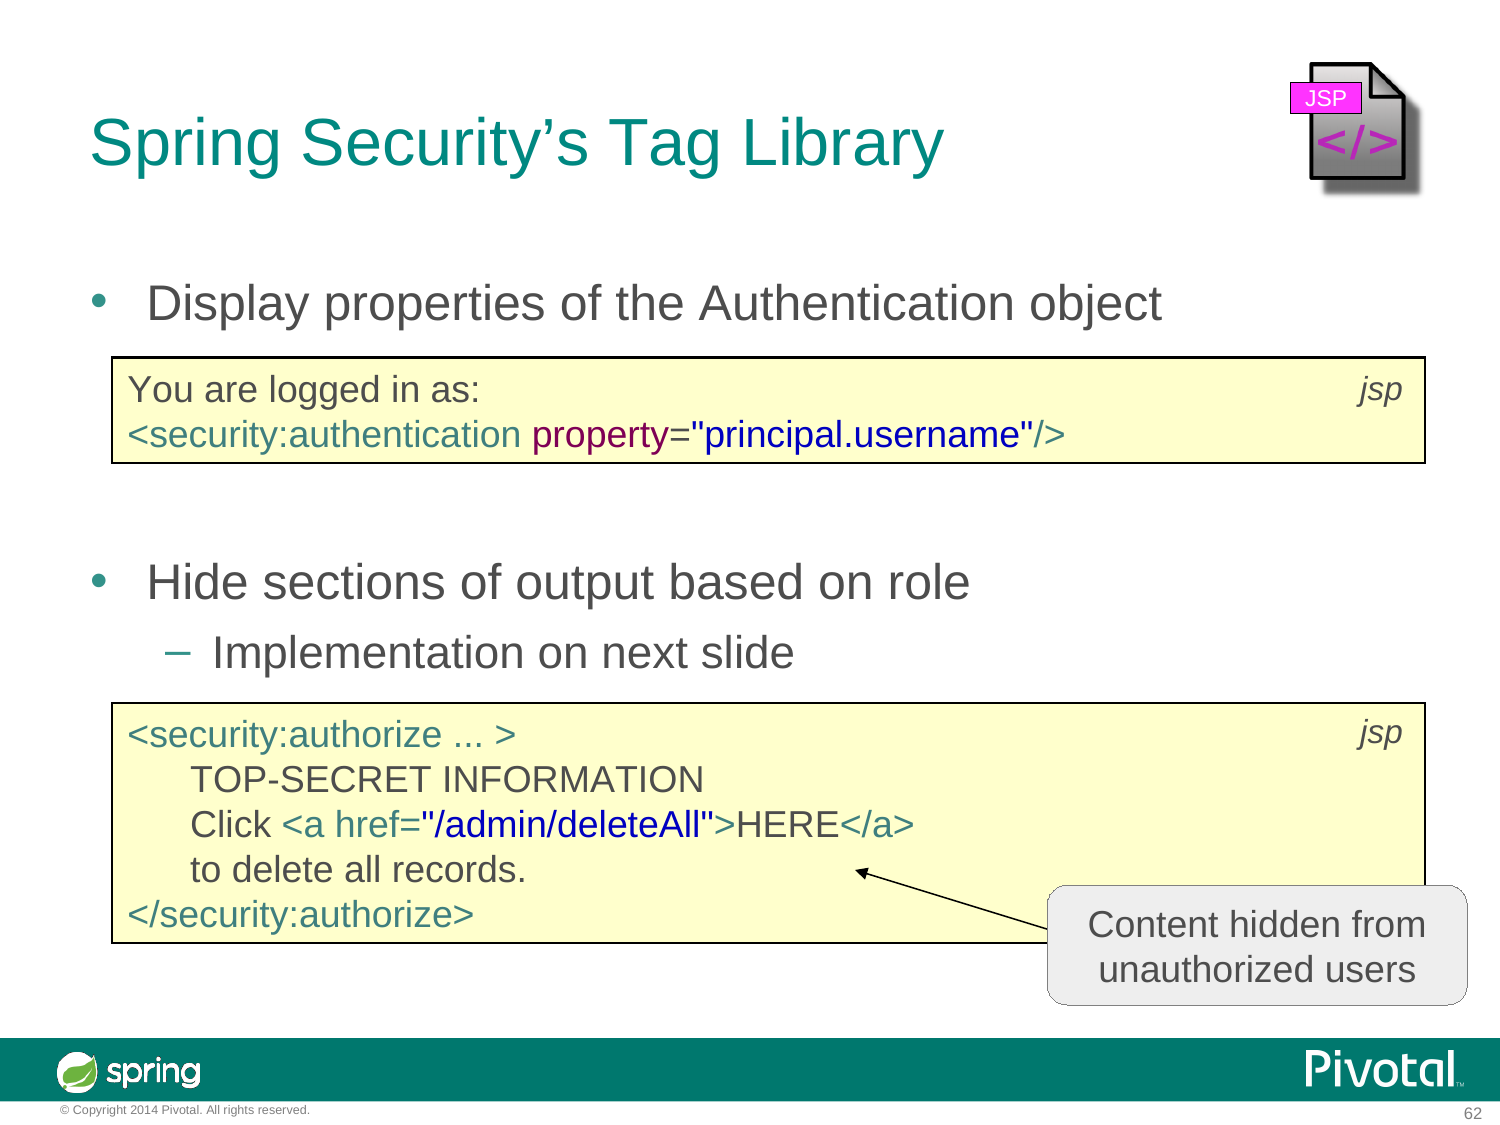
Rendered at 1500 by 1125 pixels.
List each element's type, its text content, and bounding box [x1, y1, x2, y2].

picture [1306, 1050, 1464, 1087]
text_box <security:authorize ... > TOP-SECRET INFORMATION Click <a href="/admin/deleteAll">HERE</a> to delete all records. </security:authorize> [112, 702, 1426, 944]
title Spring Security’s Tag Library [75, 91, 1290, 187]
text_box JSP [1290, 82, 1362, 114]
picture [1290, 62, 1426, 200]
text_box You are logged in as: <security:authentication property="principal.username"/> [112, 357, 1426, 463]
text_box jsp [1345, 359, 1441, 417]
list Display properties of the Authentication object Hide sections of output based on role Implementation on next slide [75, 262, 1426, 1005]
text_box Content hidden from unauthorized users [1047, 885, 1468, 1006]
text_box jsp [1345, 702, 1441, 760]
picture [32, 1041, 210, 1103]
